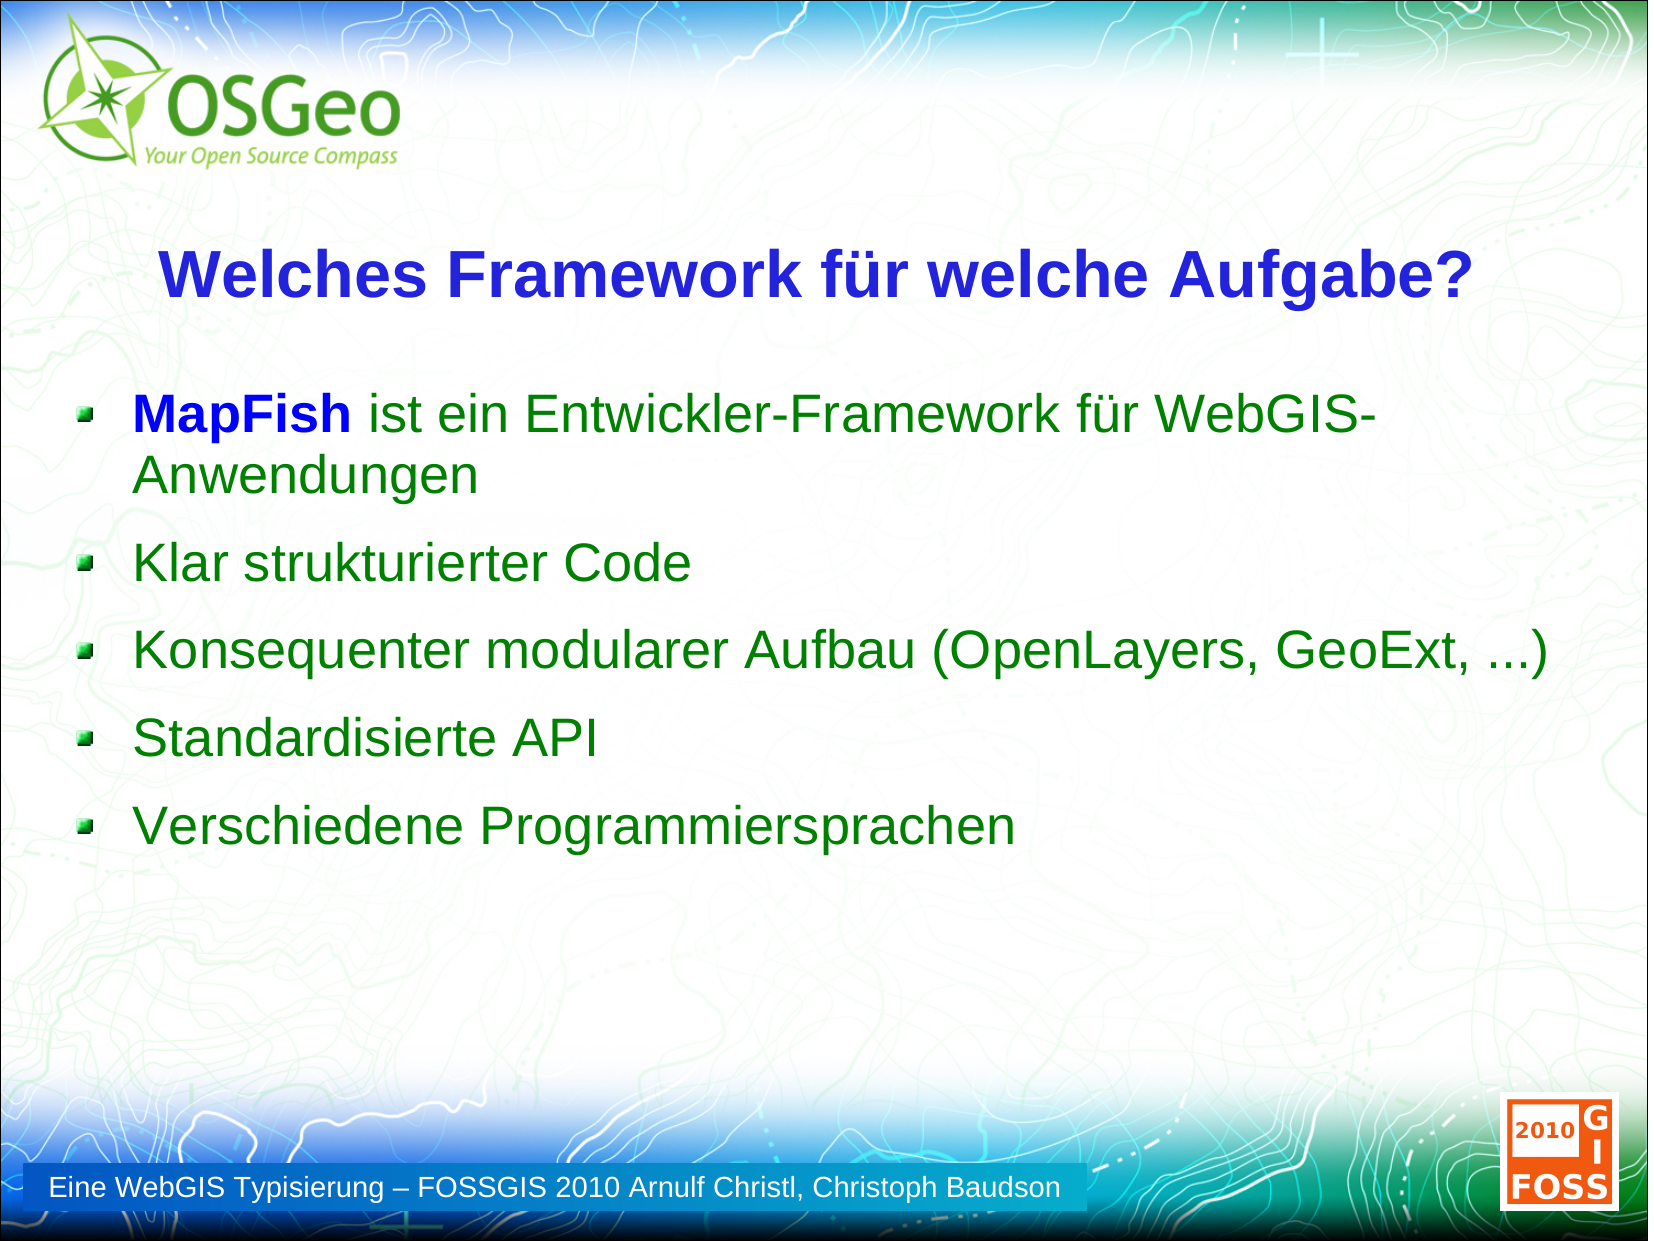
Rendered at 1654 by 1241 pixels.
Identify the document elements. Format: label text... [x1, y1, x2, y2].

picture [1, 1, 1647, 1240]
list MapFish ist ein Entwickler-Framework für WebGIS-Anwendungen Klar strukturierter Code Konsequenter modularer Aufbau (OpenLayers, GeoExt, ...) Standardisierte API Verschiedene Programmiersprachen [76, 383, 1565, 1123]
title Welches Framework für welche Aufgabe? [82, 200, 1571, 349]
